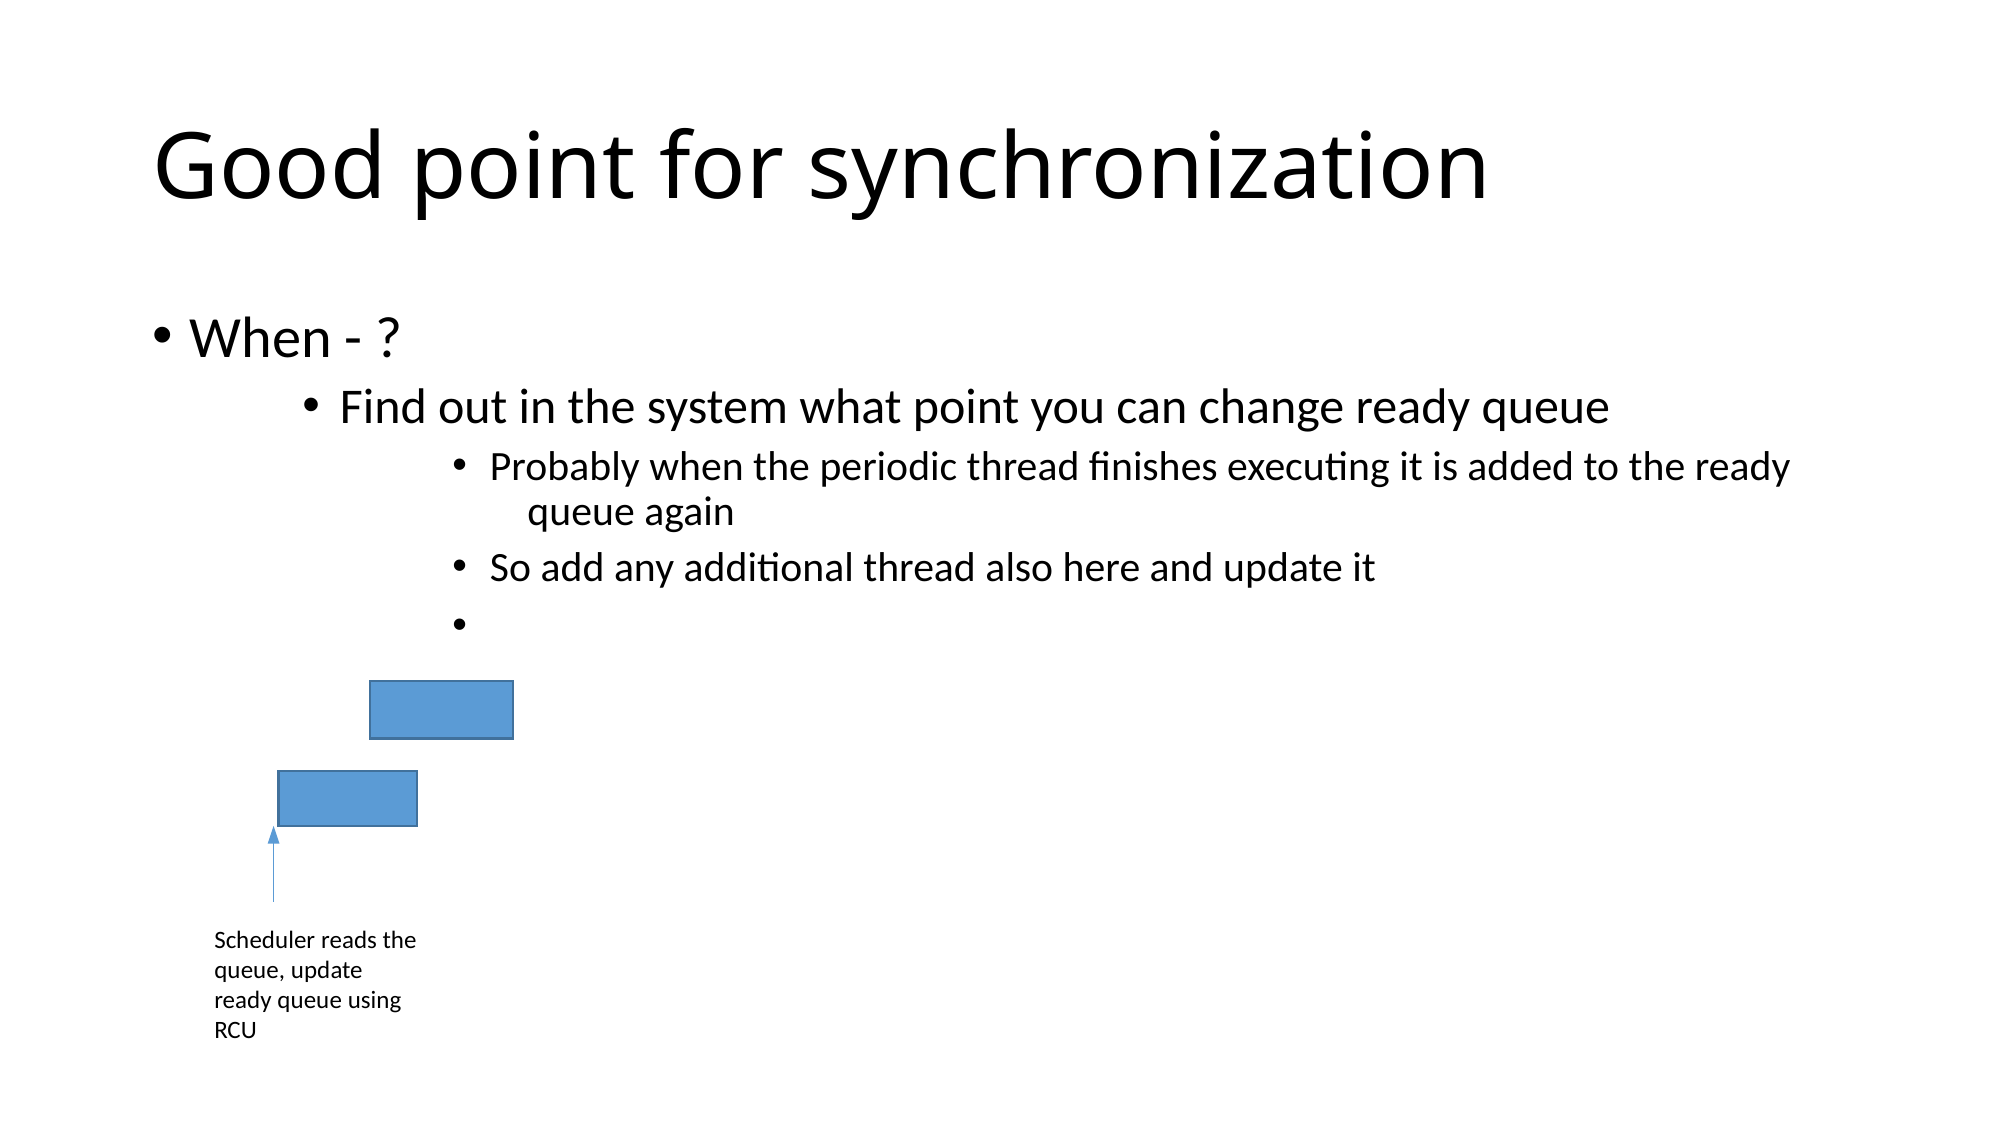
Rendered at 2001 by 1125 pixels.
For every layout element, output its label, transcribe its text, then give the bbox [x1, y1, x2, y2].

text_box [279, 771, 417, 826]
list When - ? Find out in the system what point you can change ready queue Probably when the periodic thread finishes executing it is added to the ready queue again So add any additional thread also here and update it [137, 299, 1863, 1014]
title Good point for synchronization [137, 59, 1863, 278]
text_box Scheduler reads the queue, update ready queue using RCU [199, 916, 442, 1023]
text_box [370, 681, 513, 738]
